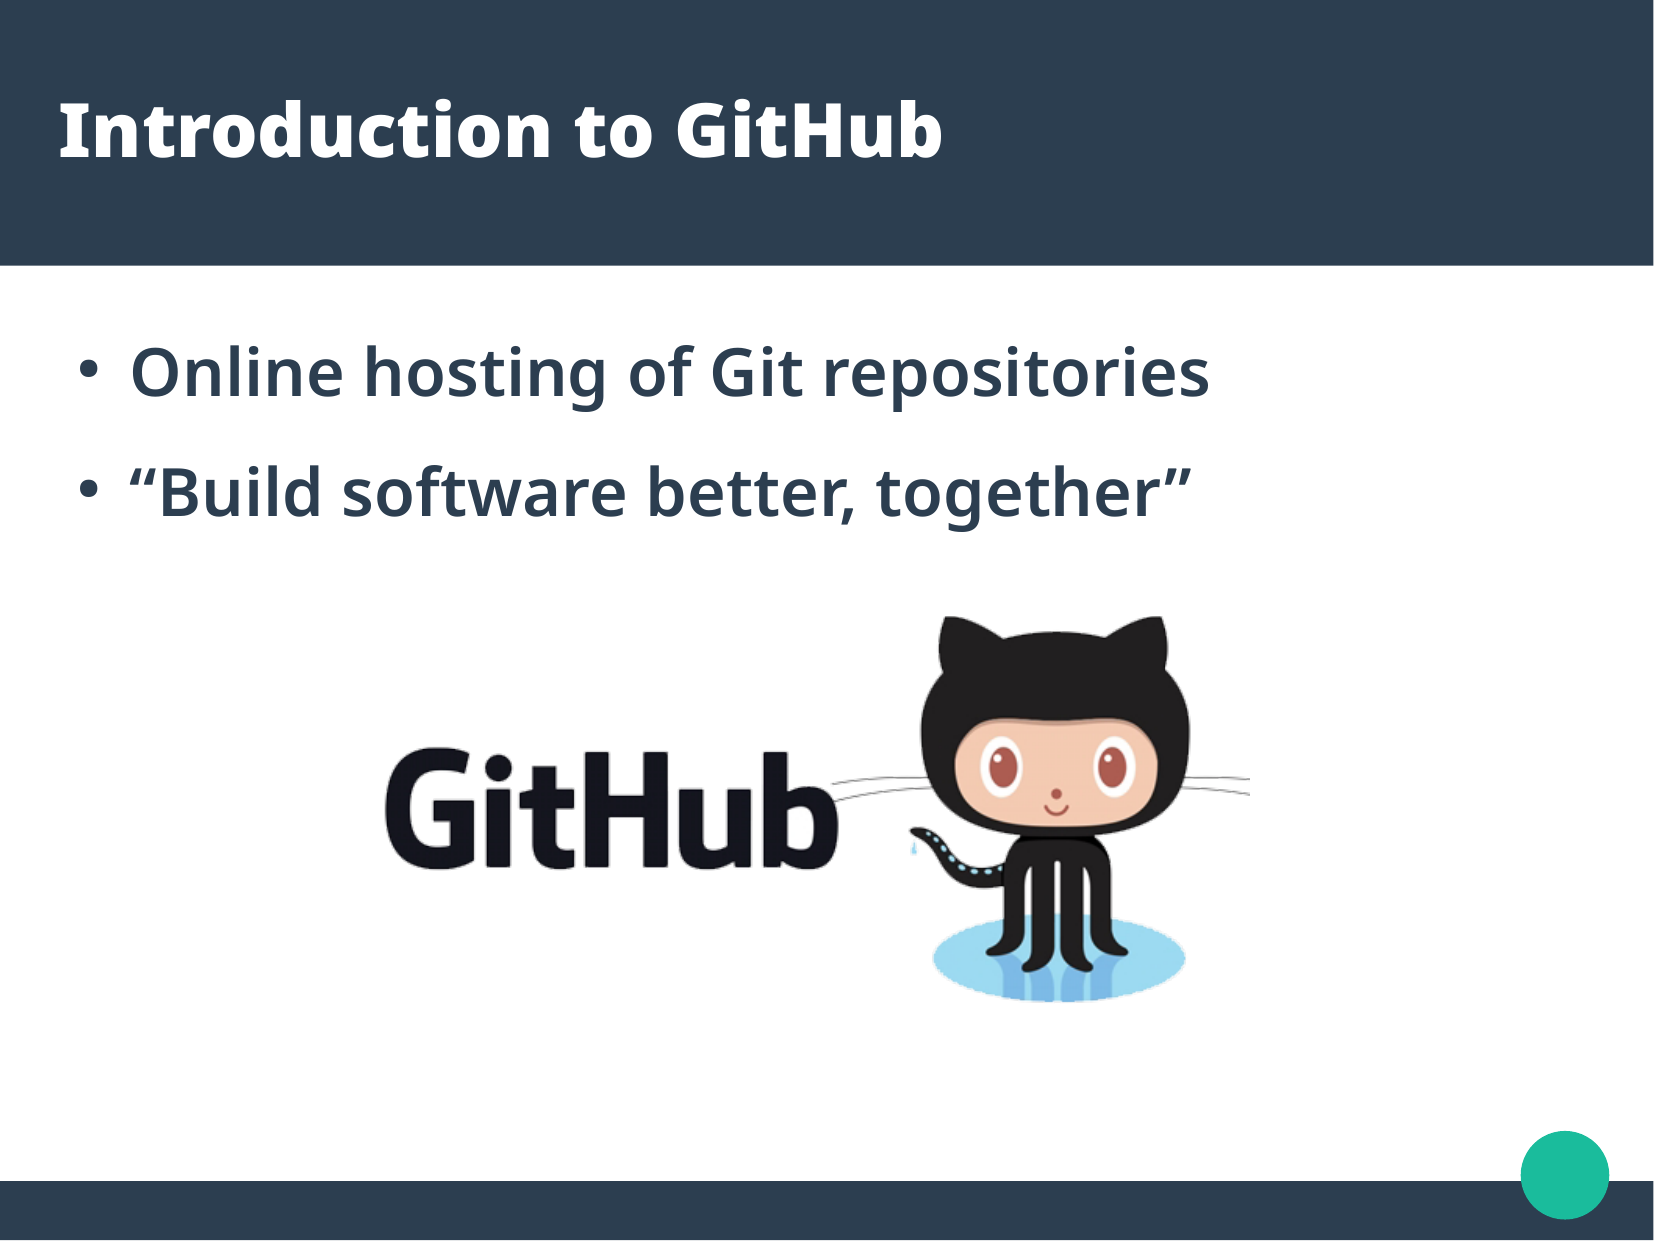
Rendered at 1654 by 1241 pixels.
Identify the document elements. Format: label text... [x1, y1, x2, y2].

list Online hosting of Git repositories “Build software better, together” [59, 324, 1595, 1152]
title Introduction to GitHub [59, 49, 1595, 207]
picture [354, 616, 1250, 1004]
